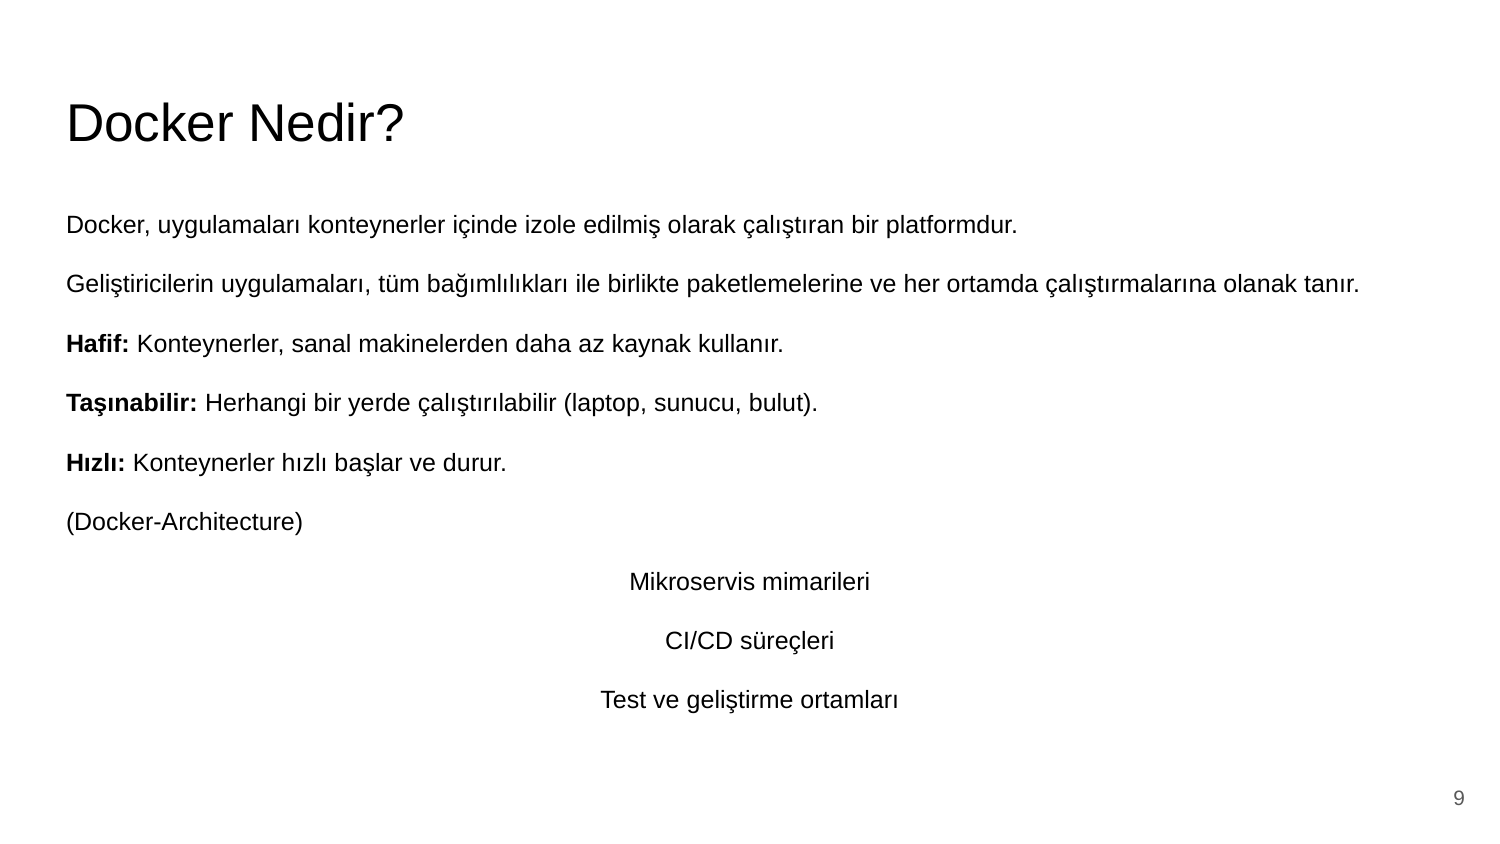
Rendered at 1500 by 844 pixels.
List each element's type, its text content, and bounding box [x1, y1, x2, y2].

slide_number <number> [1389, 764, 1480, 830]
list Docker, uygulamaları konteynerler içinde izole edilmiş olarak çalıştıran bir platformdur. Geliştiricilerin uygulamaları, tüm bağımlılıkları ile birlikte paketlemelerine ve her ortamda çalıştırmalarına olanak tanır. Hafif: Konteynerler, sanal makinelerden daha az kaynak kullanır. Taşınabilir: Herhangi bir yerde çalıştırılabilir (laptop, sunucu, bulut). Hızlı: Konteynerler hızlı başlar ve durur. (Docker-Architecture) Mikroservis mimarileri CI/CD süreçleri Test ve geliştirme ortamları [51, 189, 1449, 750]
title Docker Nedir? [51, 72, 1449, 167]
